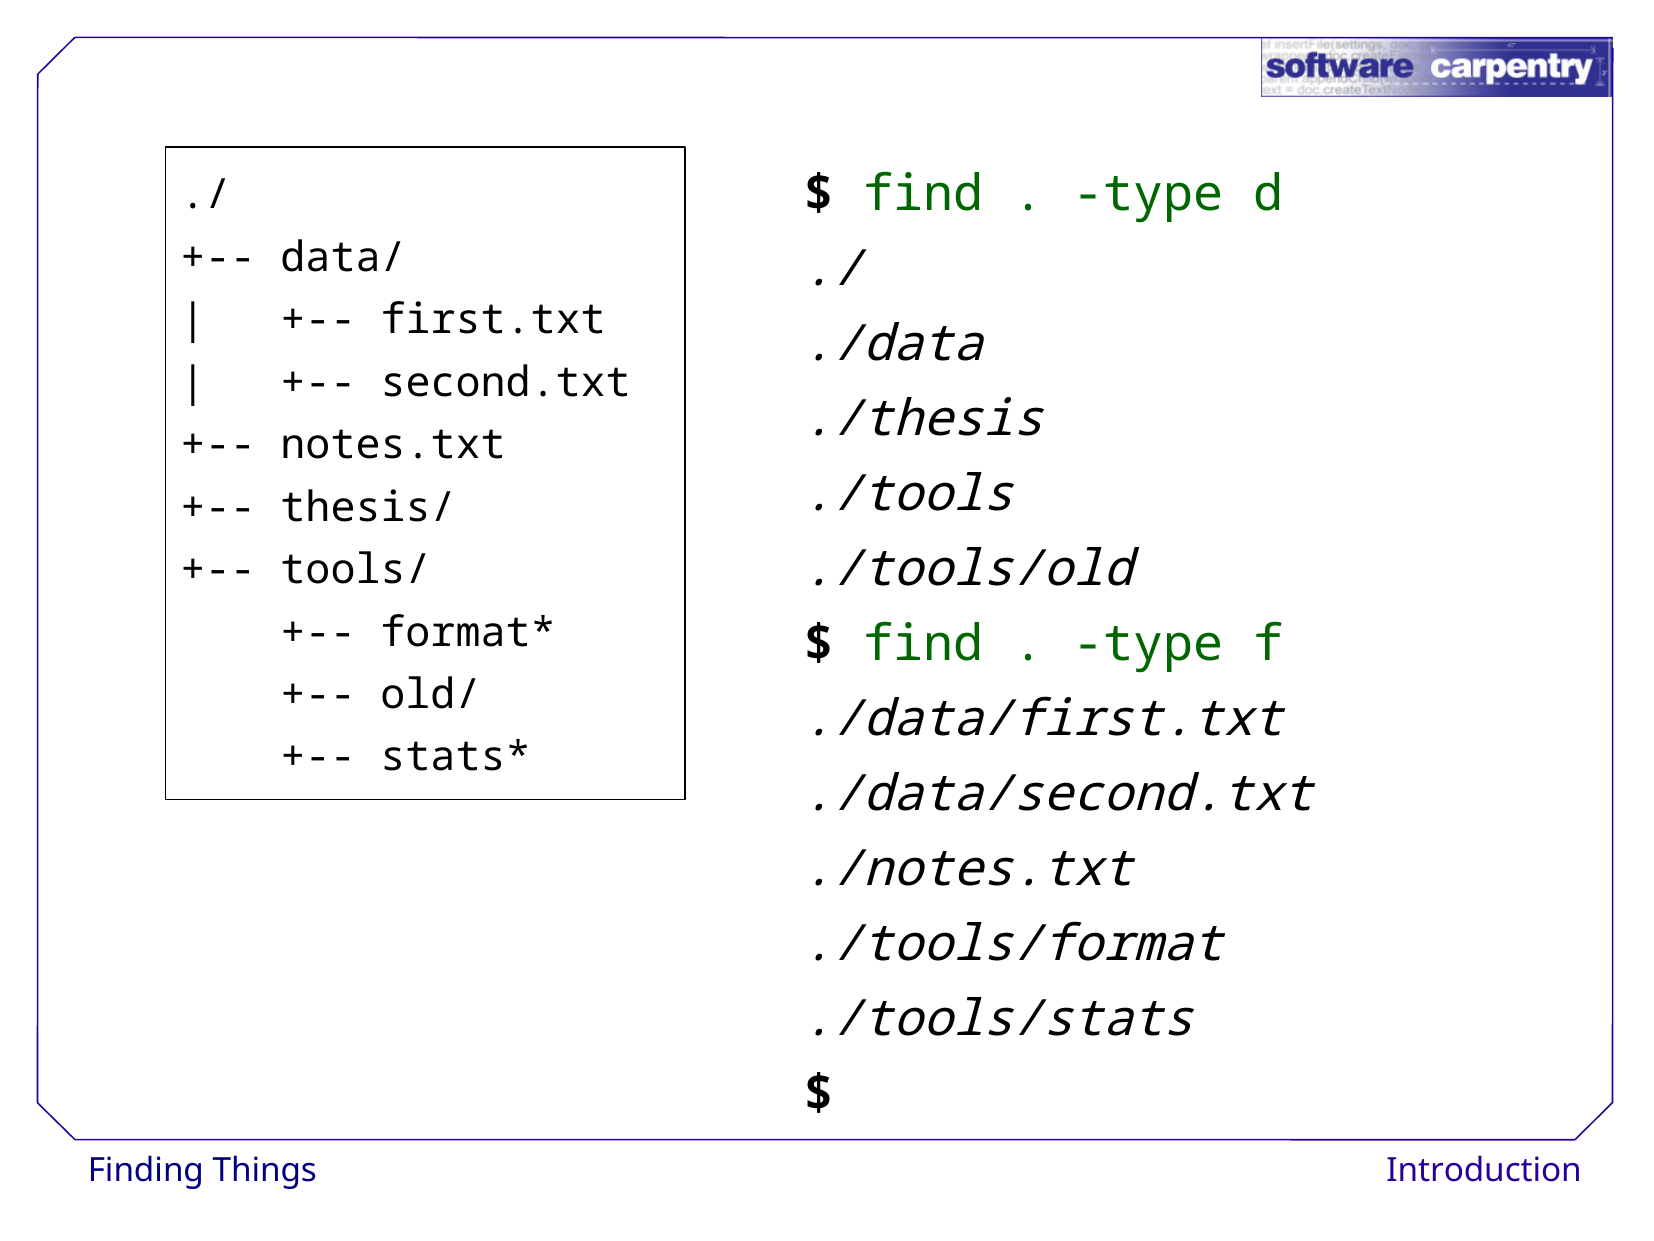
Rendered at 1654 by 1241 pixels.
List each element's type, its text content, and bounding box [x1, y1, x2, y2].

text_box $ find . -type d ./ ./data ./thesis ./tools ./tools/old $ find . -type f ./data/first.txt ./data/second.txt ./notes.txt ./tools/format ./tools/stats $ [789, 138, 1480, 1055]
text_box ./ +-- data/ | +-- first.txt | +-- second.txt +-- notes.txt +-- thesis/ +-- tools/ +-- format* +-- old/ +-- stats* [165, 147, 686, 800]
picture [1261, 39, 1613, 97]
